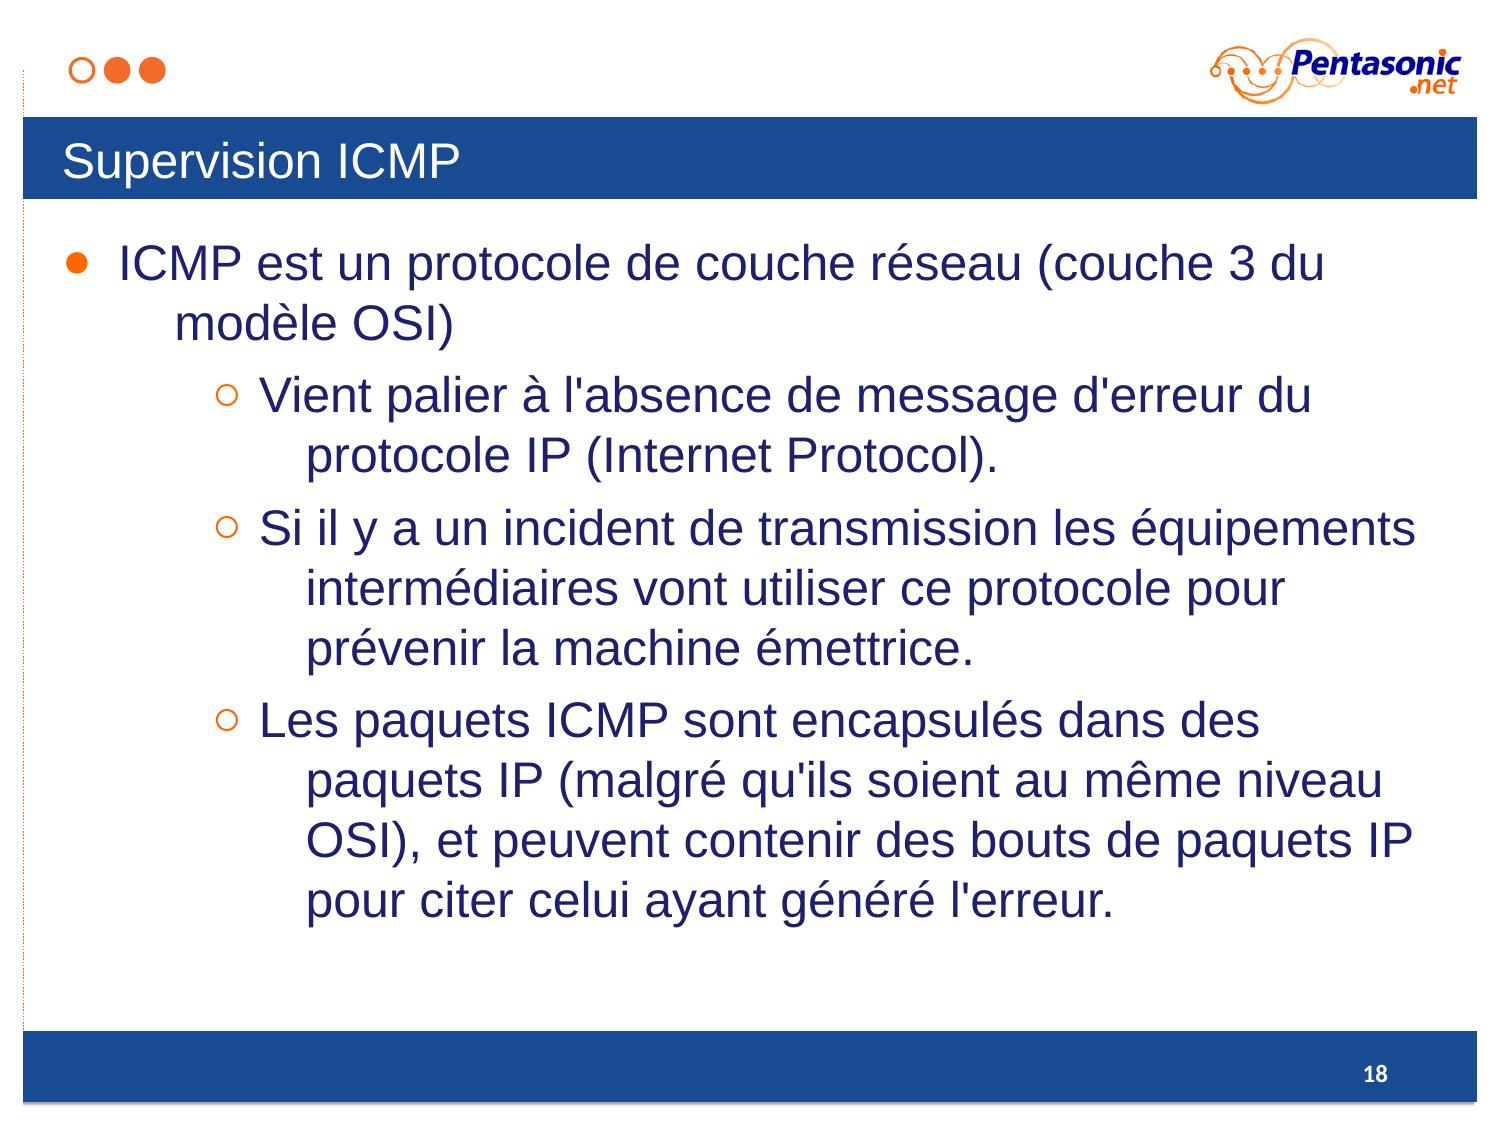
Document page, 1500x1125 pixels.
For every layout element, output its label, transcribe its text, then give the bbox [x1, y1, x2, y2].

list ICMP est un protocole de couche réseau (couche 3 du modèle OSI) Vient palier à l'absence de message d'erreur du protocole IP (Internet Protocol). Si il y a un incident de transmission les équipements intermédiaires vont utiliser ce protocole pour prévenir la machine émettrice. Les paquets ICMP sont encapsulés dans des paquets IP (malgré qu'ils soient au même niveau OSI), et peuvent contenir des bouts de paquets IP pour citer celui ayant généré l'erreur. [46, 222, 1454, 1008]
text_box 18 [1347, 1042, 1477, 1103]
title Supervision ICMP [46, 117, 1454, 200]
